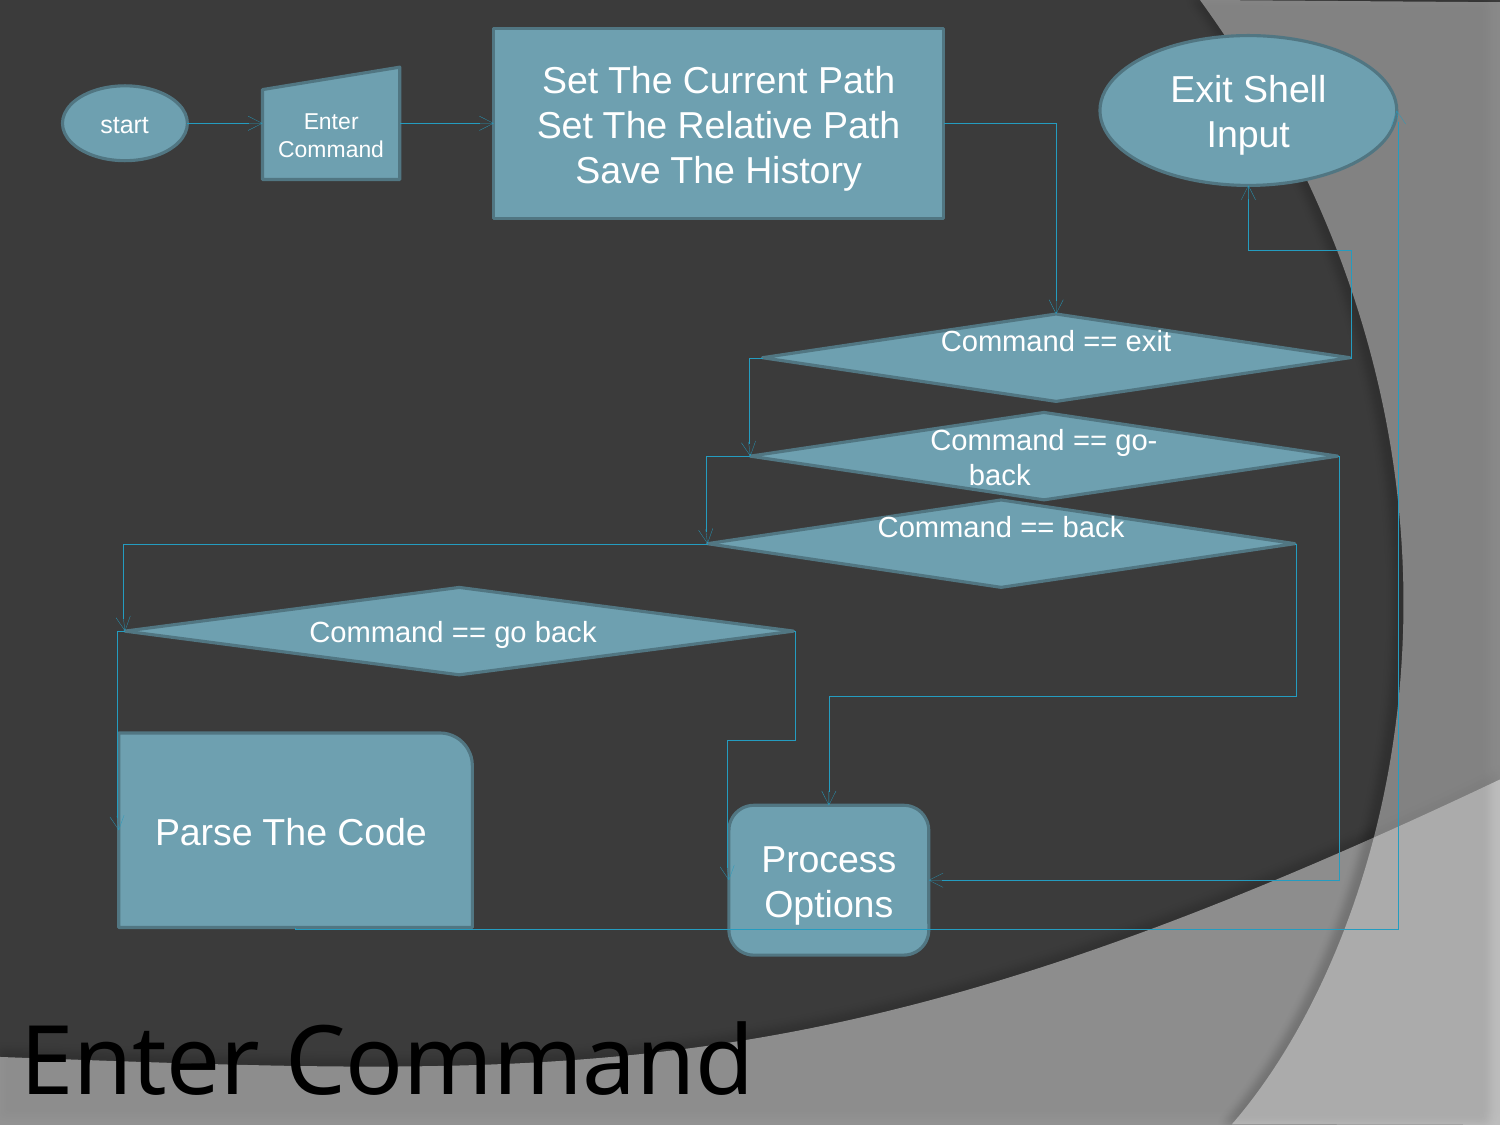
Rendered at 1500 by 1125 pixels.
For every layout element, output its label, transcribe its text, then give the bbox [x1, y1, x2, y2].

text_box start [62, 85, 188, 161]
text_box Command == go-back [751, 412, 1338, 500]
text_box Set The Current Path Set The Relative Path Save The History [493, 28, 944, 219]
text_box Process Options [728, 805, 929, 927]
text_box Command == go back [126, 587, 793, 675]
text_box Process Options [728, 928, 929, 956]
text_box Command == back [708, 499, 1295, 588]
text_box Parse The Code [118, 732, 473, 928]
title Enter Command [12, 987, 1238, 1125]
text_box Command == exit [762, 314, 1350, 402]
text_box Exit Shell Input [1099, 35, 1397, 186]
text_box Enter Command [262, 67, 400, 180]
